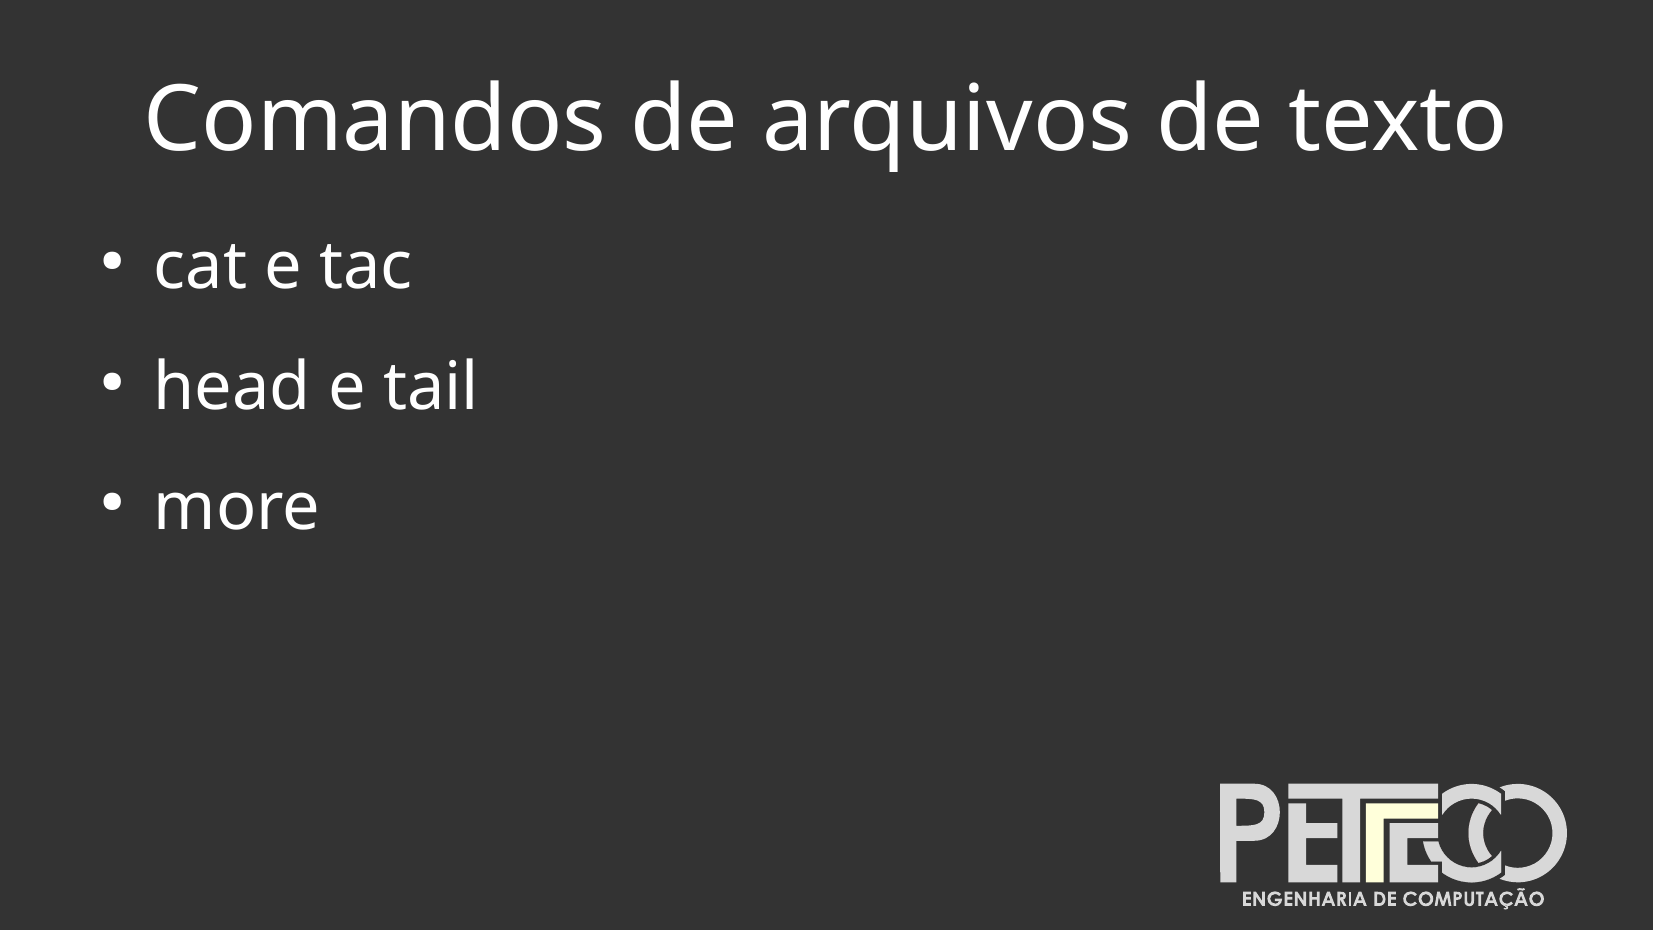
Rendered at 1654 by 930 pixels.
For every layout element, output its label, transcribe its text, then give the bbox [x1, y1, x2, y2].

title Comandos de arquivos de texto [82, 37, 1571, 193]
list cat e tac head e tail more [82, 217, 1571, 757]
